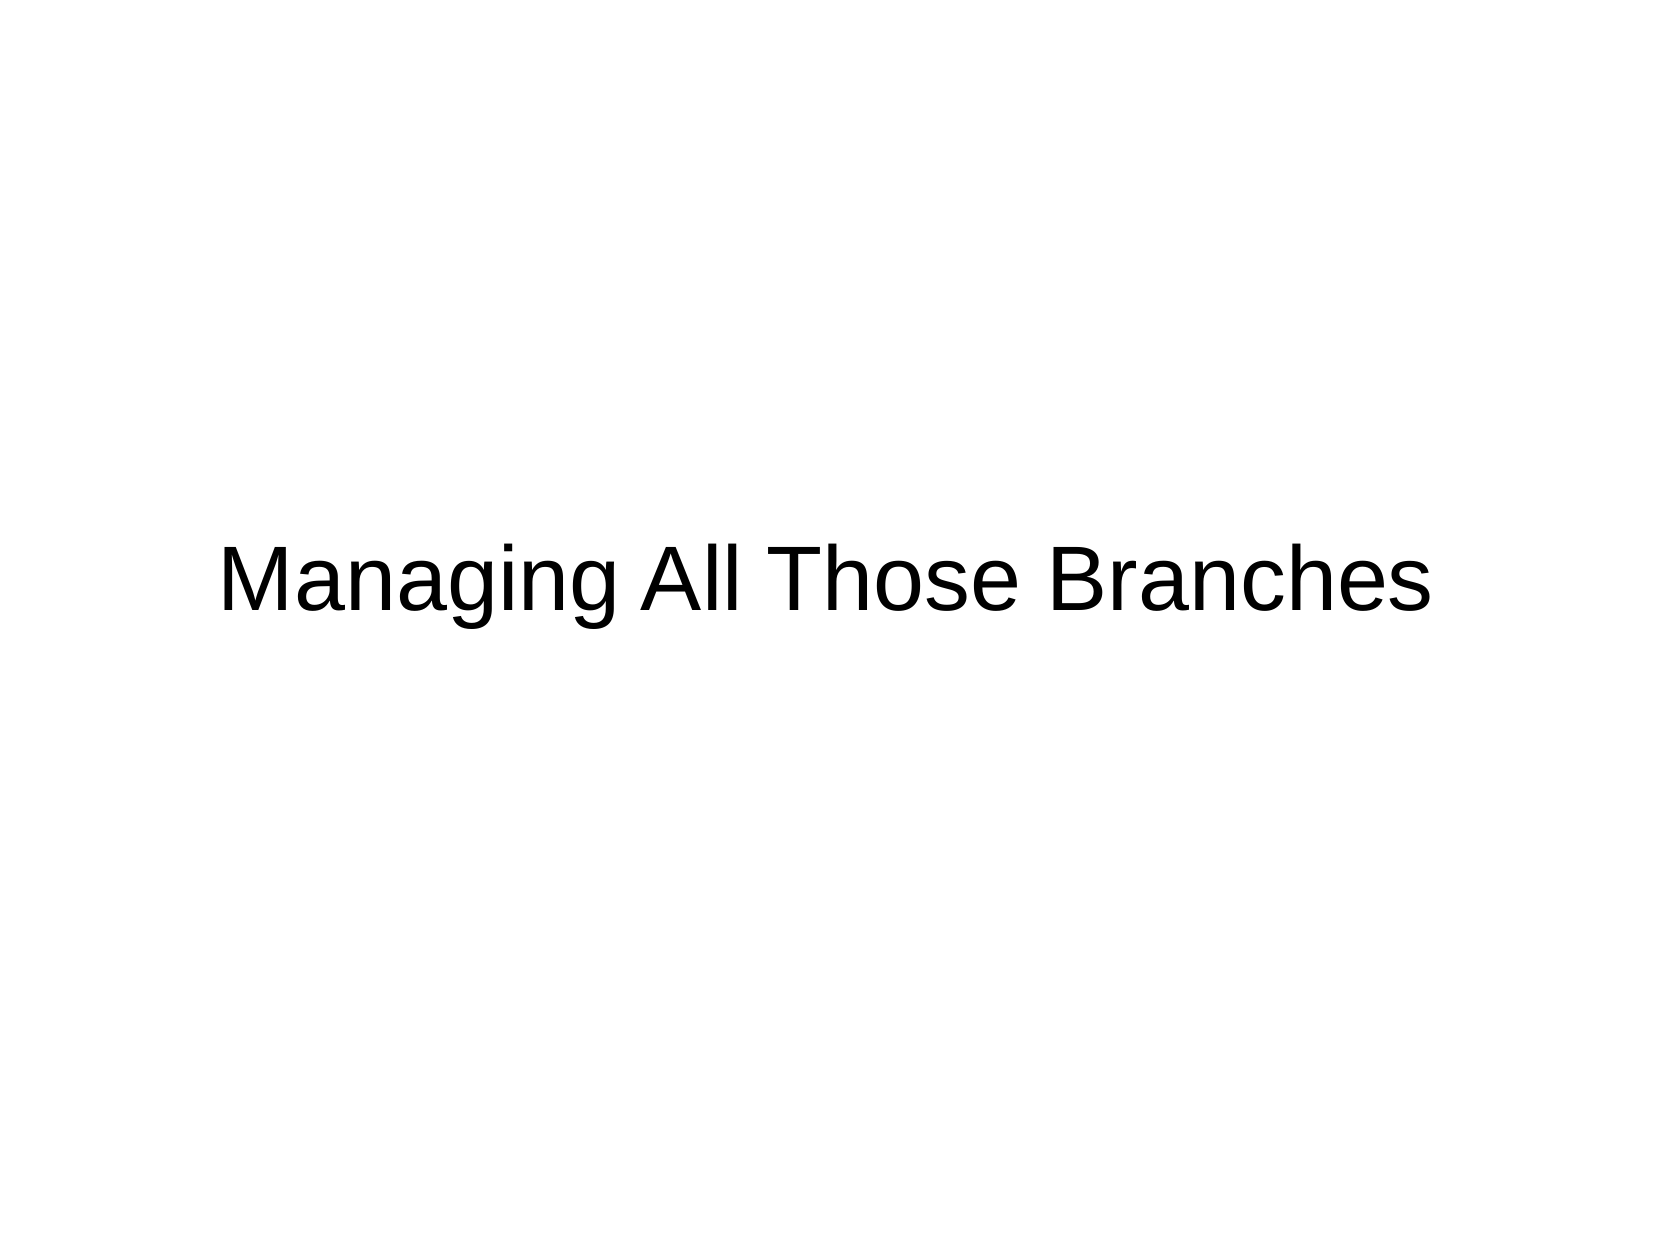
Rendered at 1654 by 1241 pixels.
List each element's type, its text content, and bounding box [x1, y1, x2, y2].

subtitle Managing All Those Branches [82, 49, 1571, 1109]
